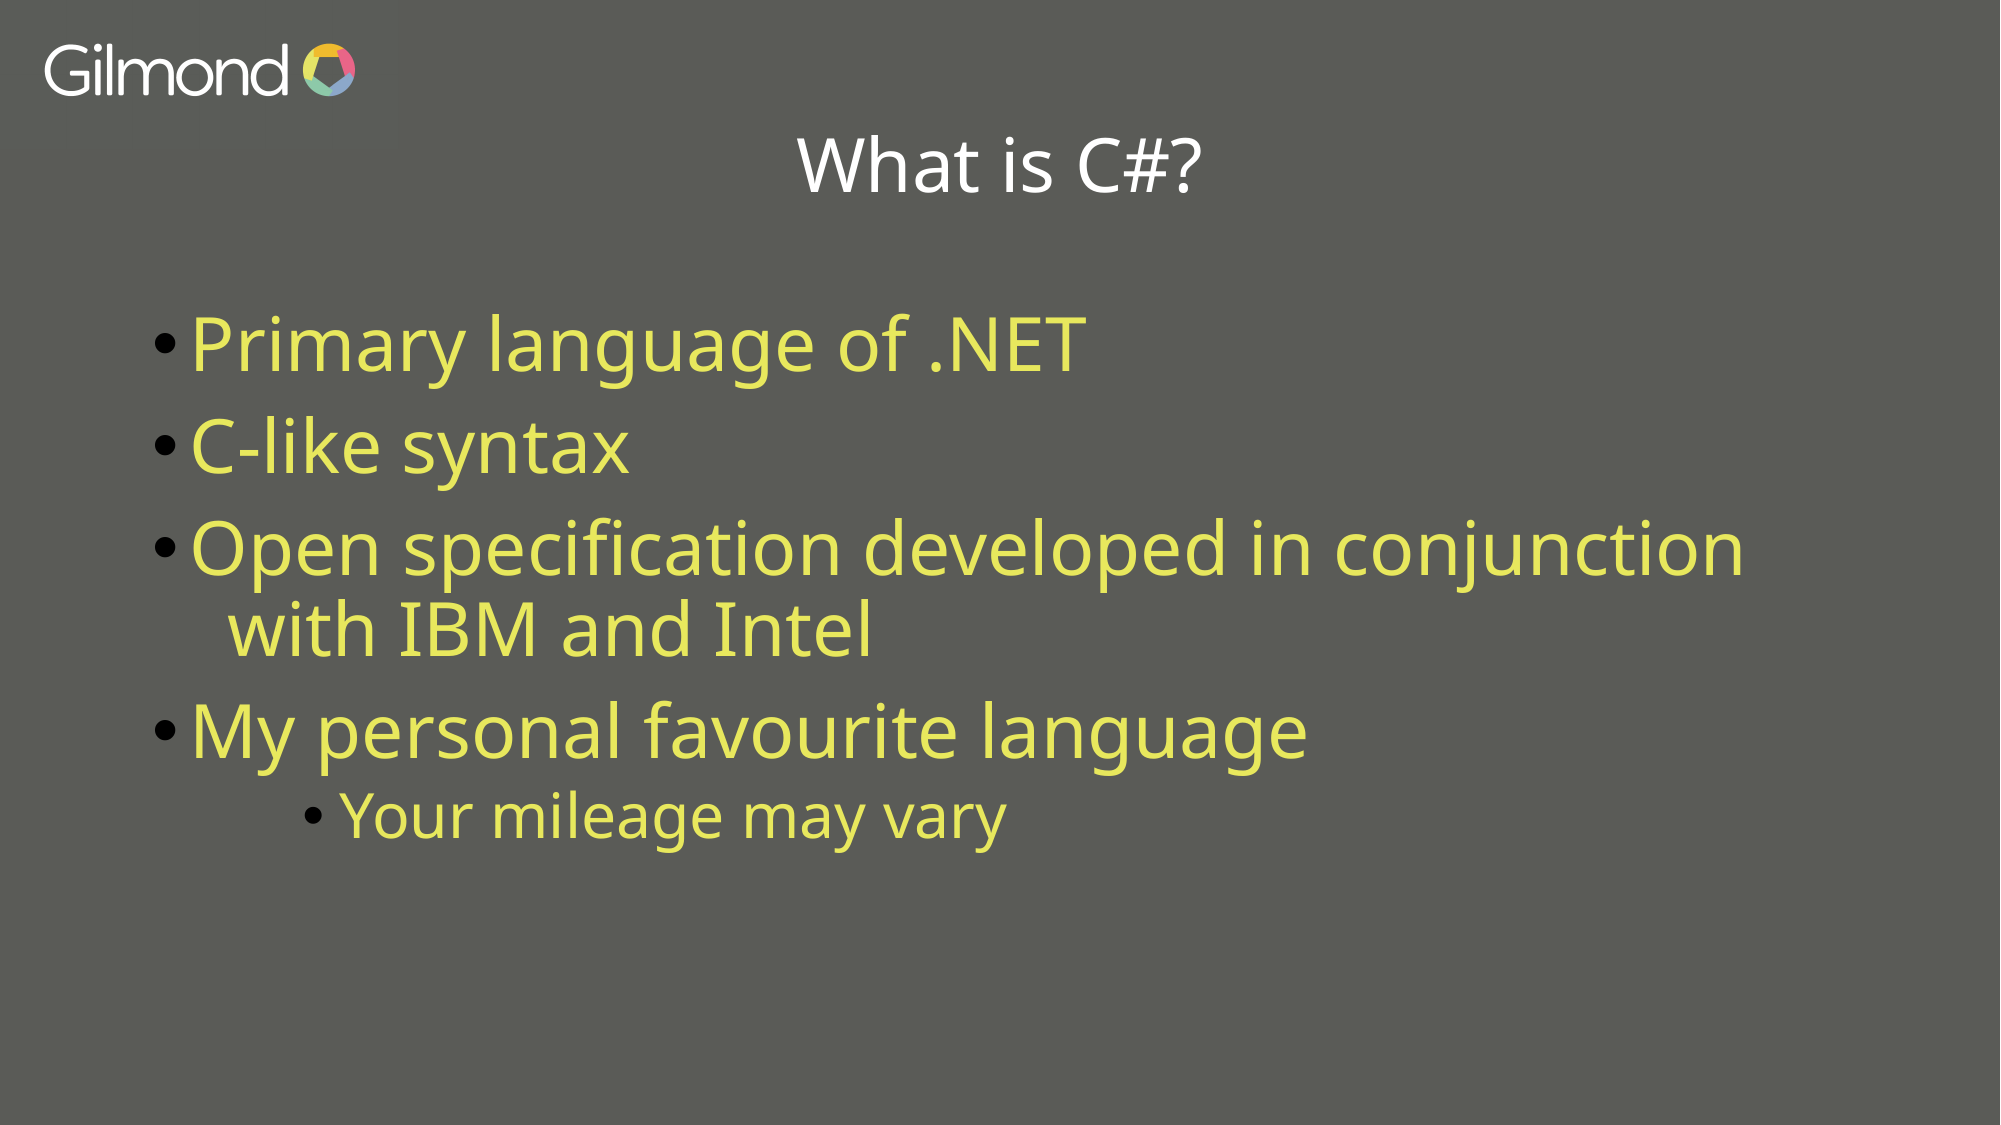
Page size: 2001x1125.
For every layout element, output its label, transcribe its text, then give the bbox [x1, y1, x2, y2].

picture [0, 0, 399, 149]
title What is C#? [137, 59, 1863, 278]
list Primary language of .NET C-like syntax Open specification developed in conjunction with IBM and Intel My personal favourite language Your mileage may vary [137, 299, 1863, 1014]
